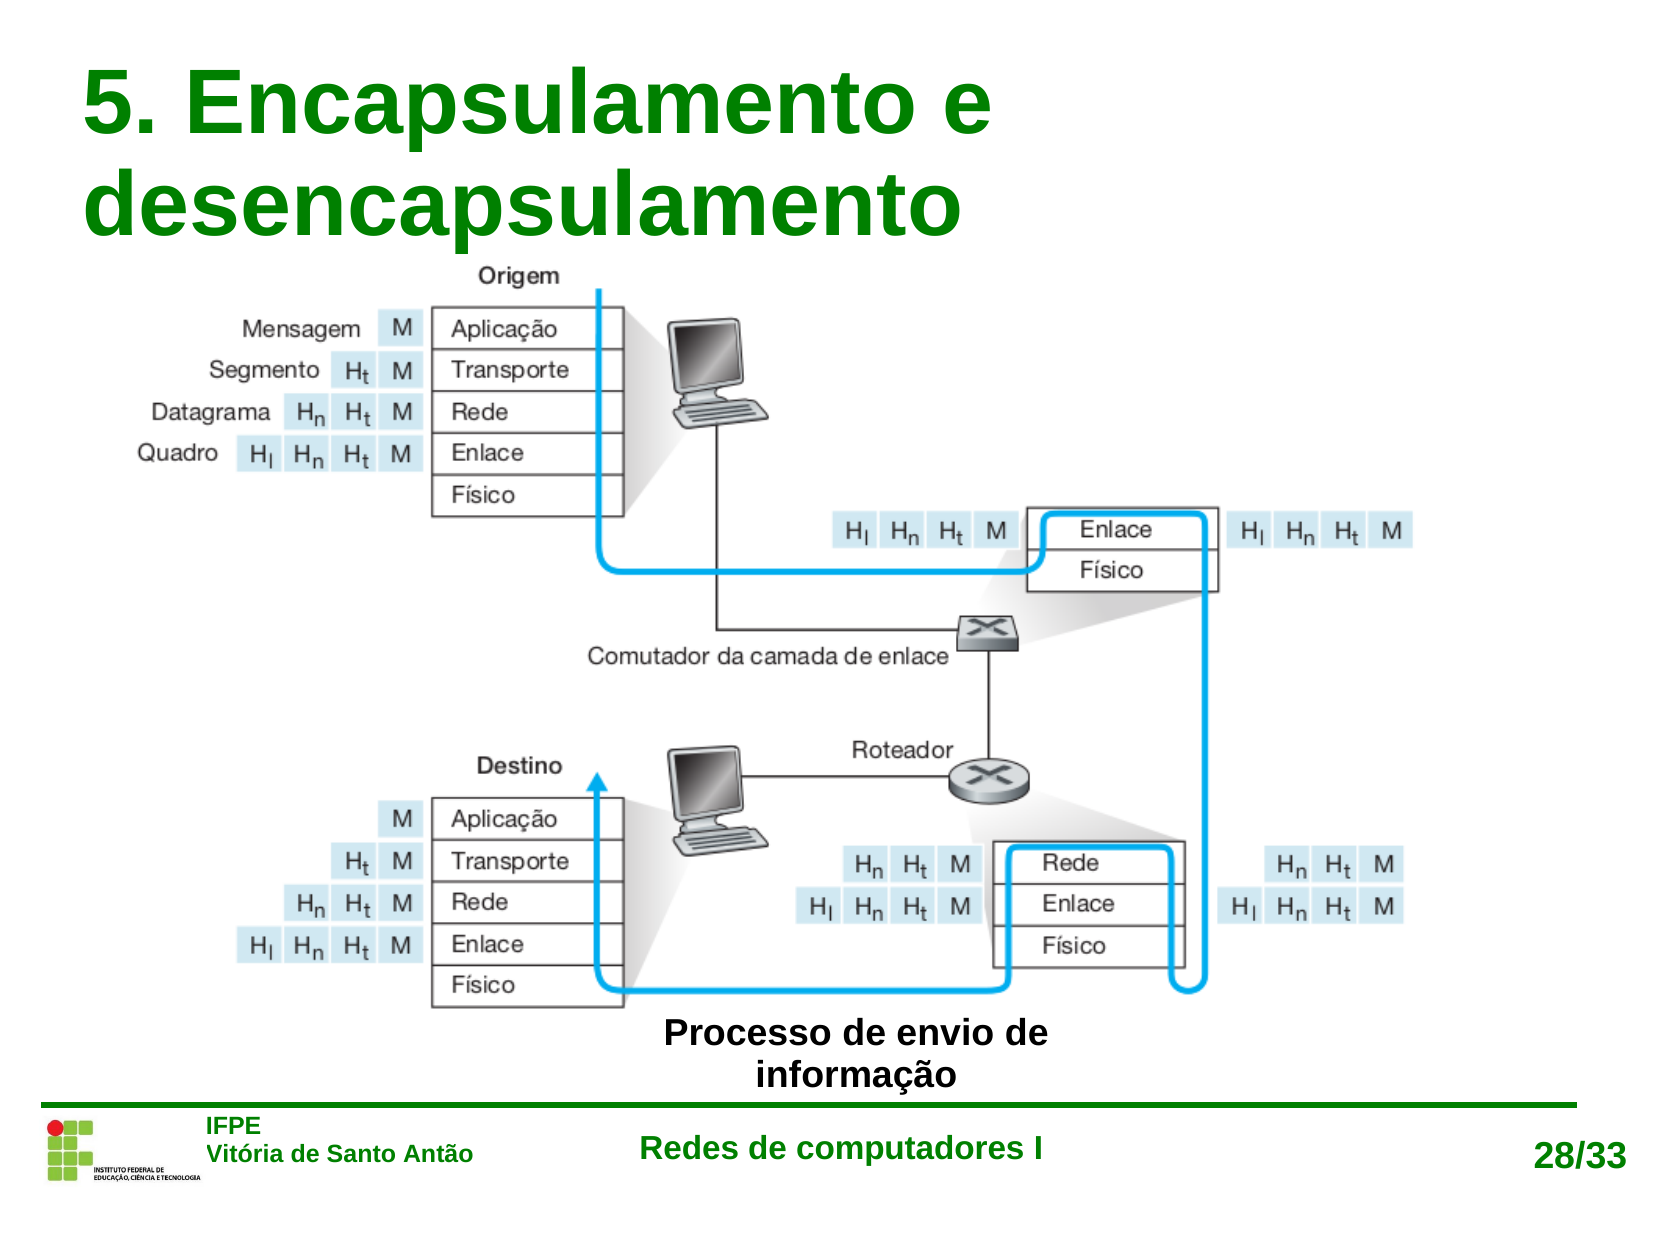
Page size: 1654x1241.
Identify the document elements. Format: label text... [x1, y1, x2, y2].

title 5. Encapsulamento e desencapsulamento [82, 49, 1571, 257]
picture [39, 1111, 207, 1191]
picture [125, 259, 1438, 1015]
text_box Processo de envio de informação [620, 1003, 1093, 1103]
